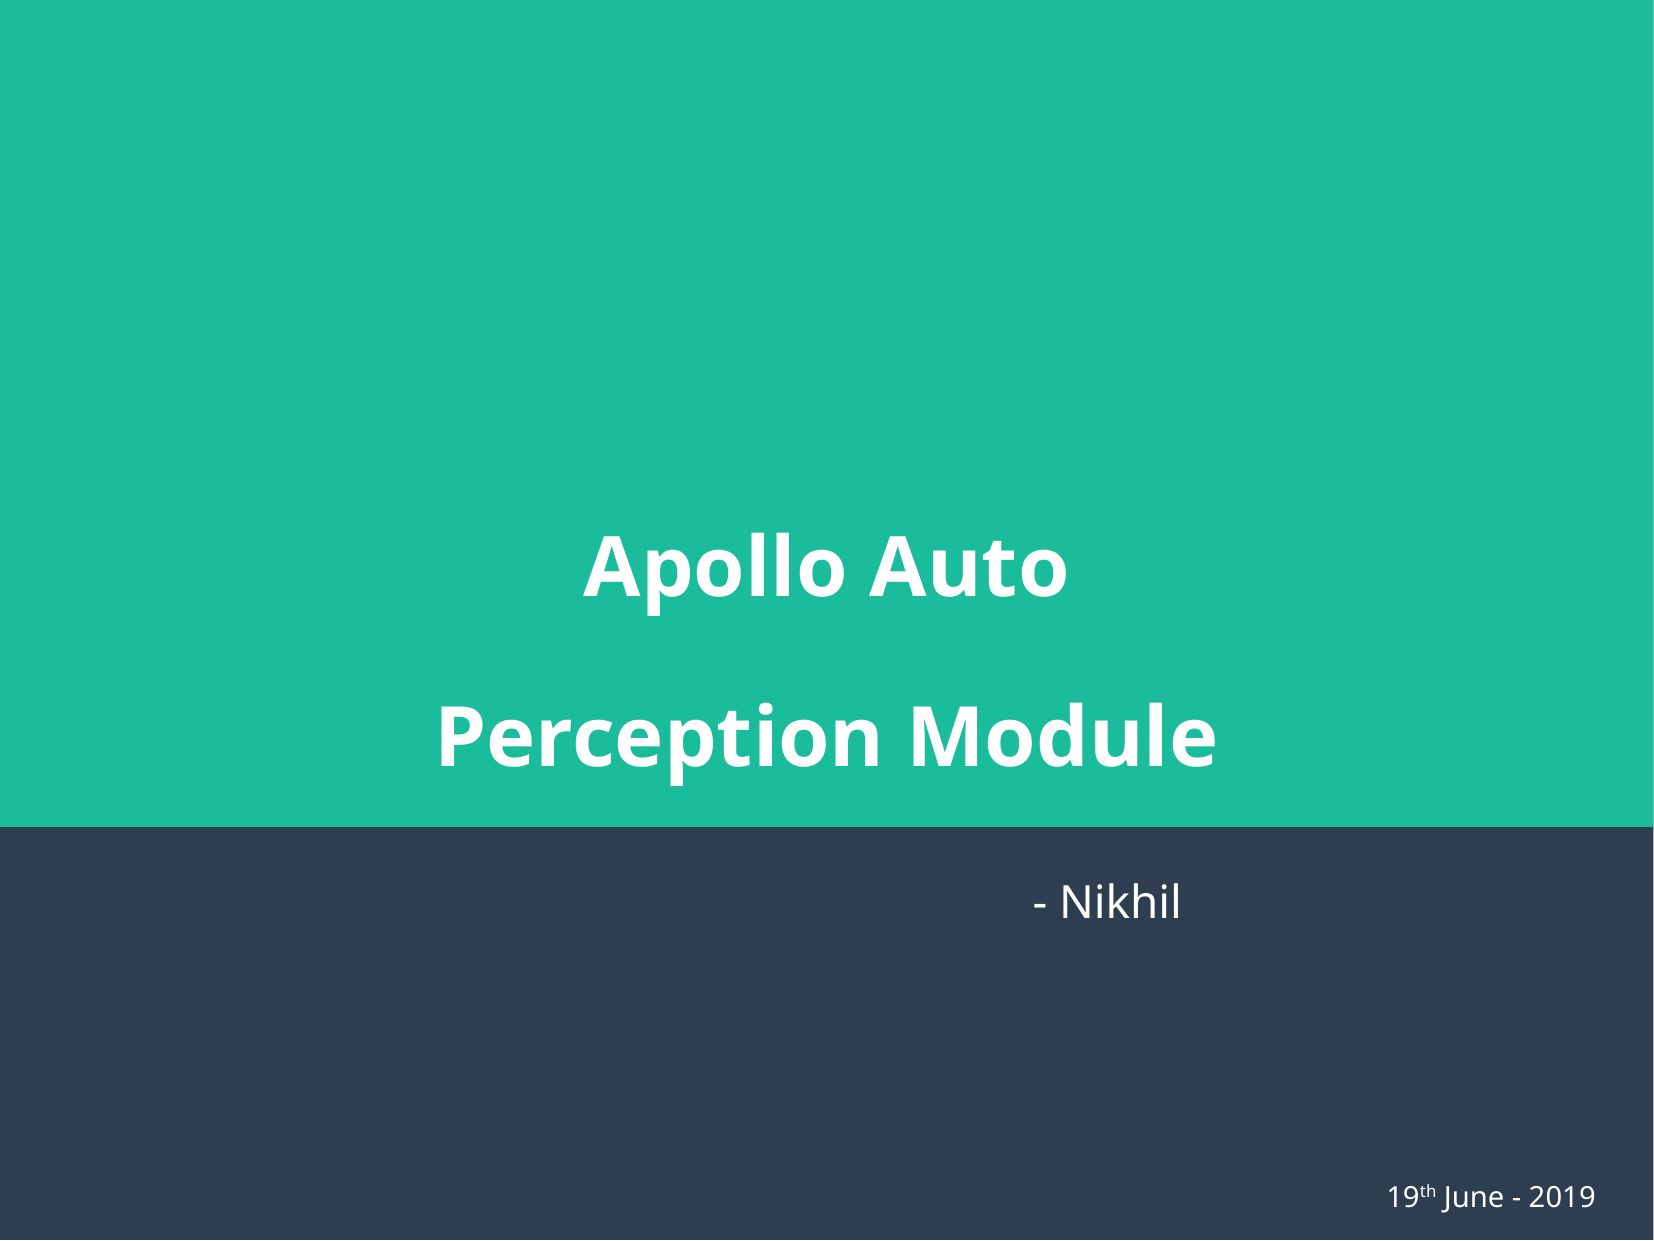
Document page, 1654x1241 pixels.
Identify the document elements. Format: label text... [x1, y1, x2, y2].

title Apollo Auto Perception Module [59, 510, 1595, 887]
text_box 19th June - 2019 [1358, 1151, 1625, 1241]
subtitle - Nikhil [974, 856, 1241, 945]
